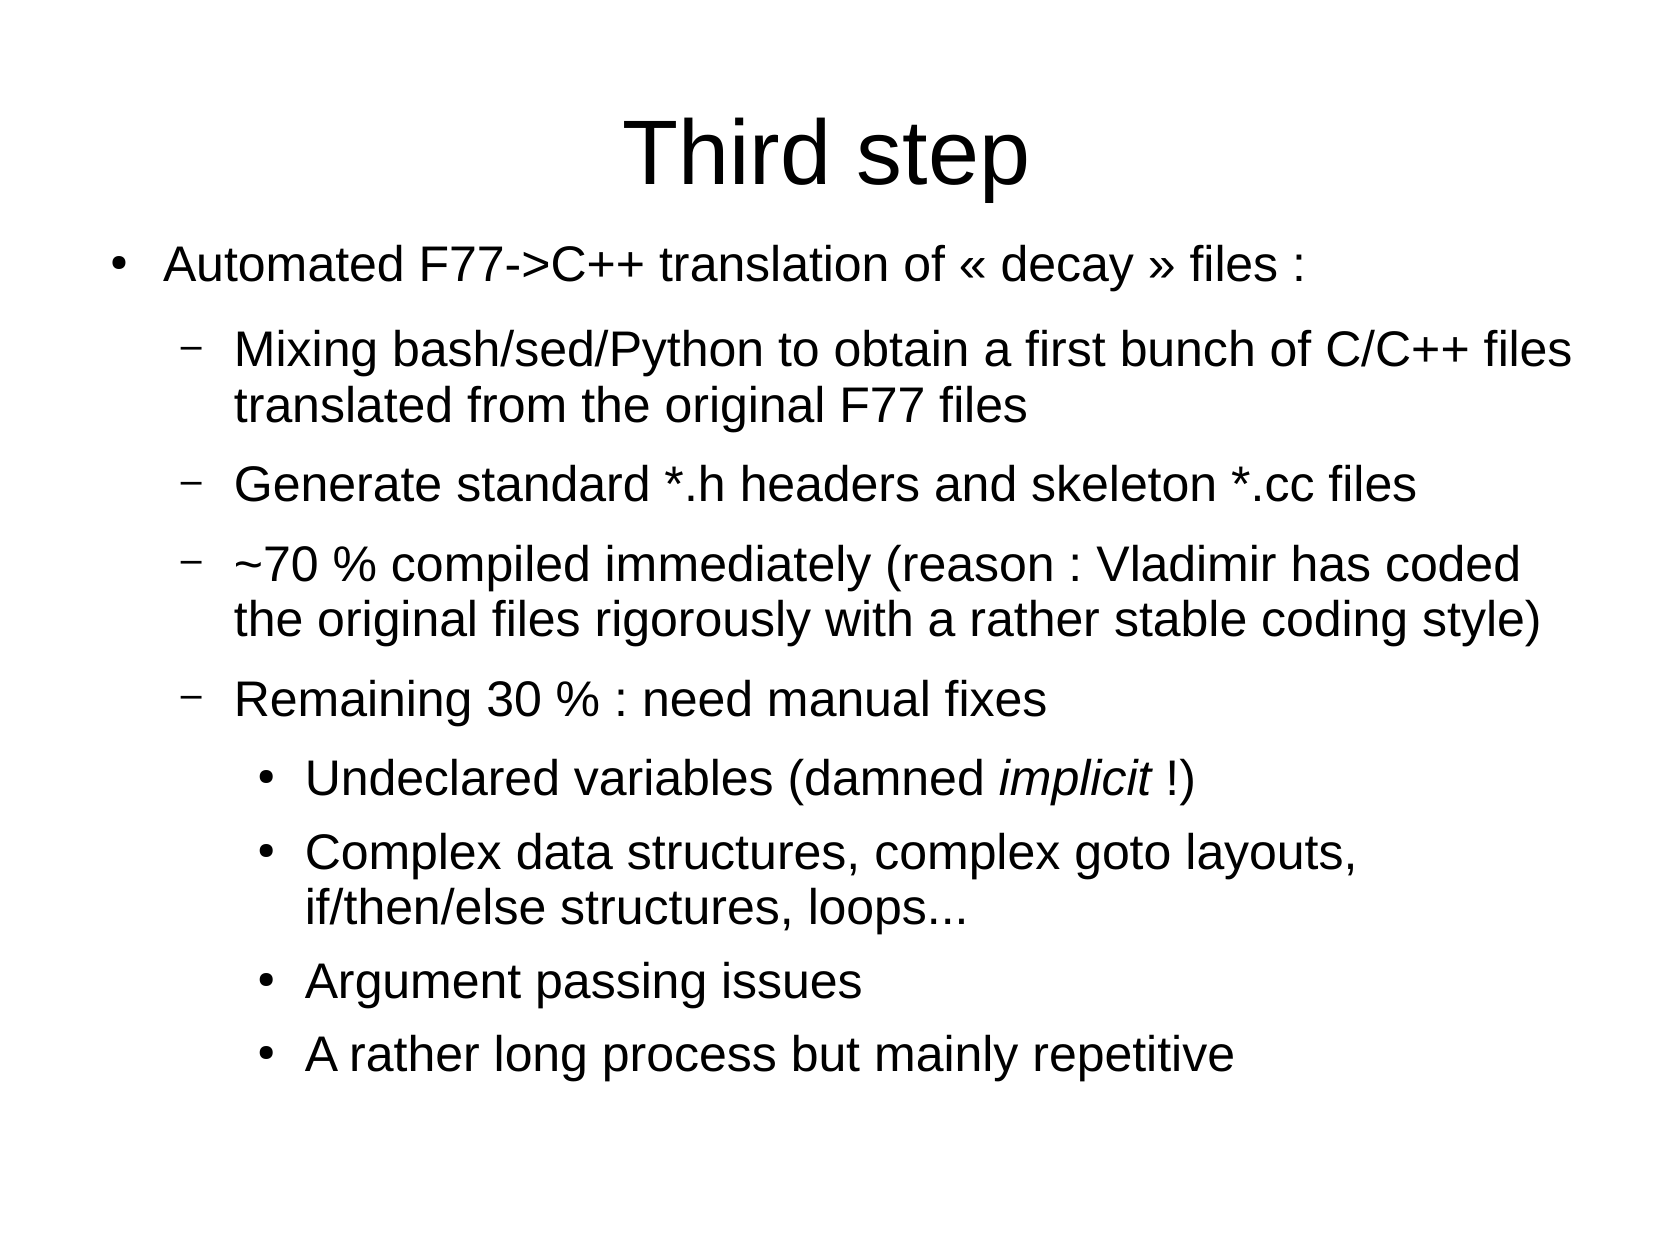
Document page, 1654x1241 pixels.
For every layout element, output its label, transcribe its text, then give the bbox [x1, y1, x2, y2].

title Third step [82, 49, 1571, 257]
list Automated F77->C++ translation of « decay » files : Mixing bash/sed/Python to obtain a first bunch of C/C++ files translated from the original F77 files Generate standard *.h headers and skeleton *.cc files ~70 % compiled immediately (reason : Vladimir has coded the original files rigorously with a rather stable coding style) Remaining 30 % : need manual fixes Undeclared variables (damned implicit !) Complex data structures, complex goto layouts, if/then/else structures, loops... Argument passing issues A rather long process but mainly repetitive [92, 236, 1583, 1217]
